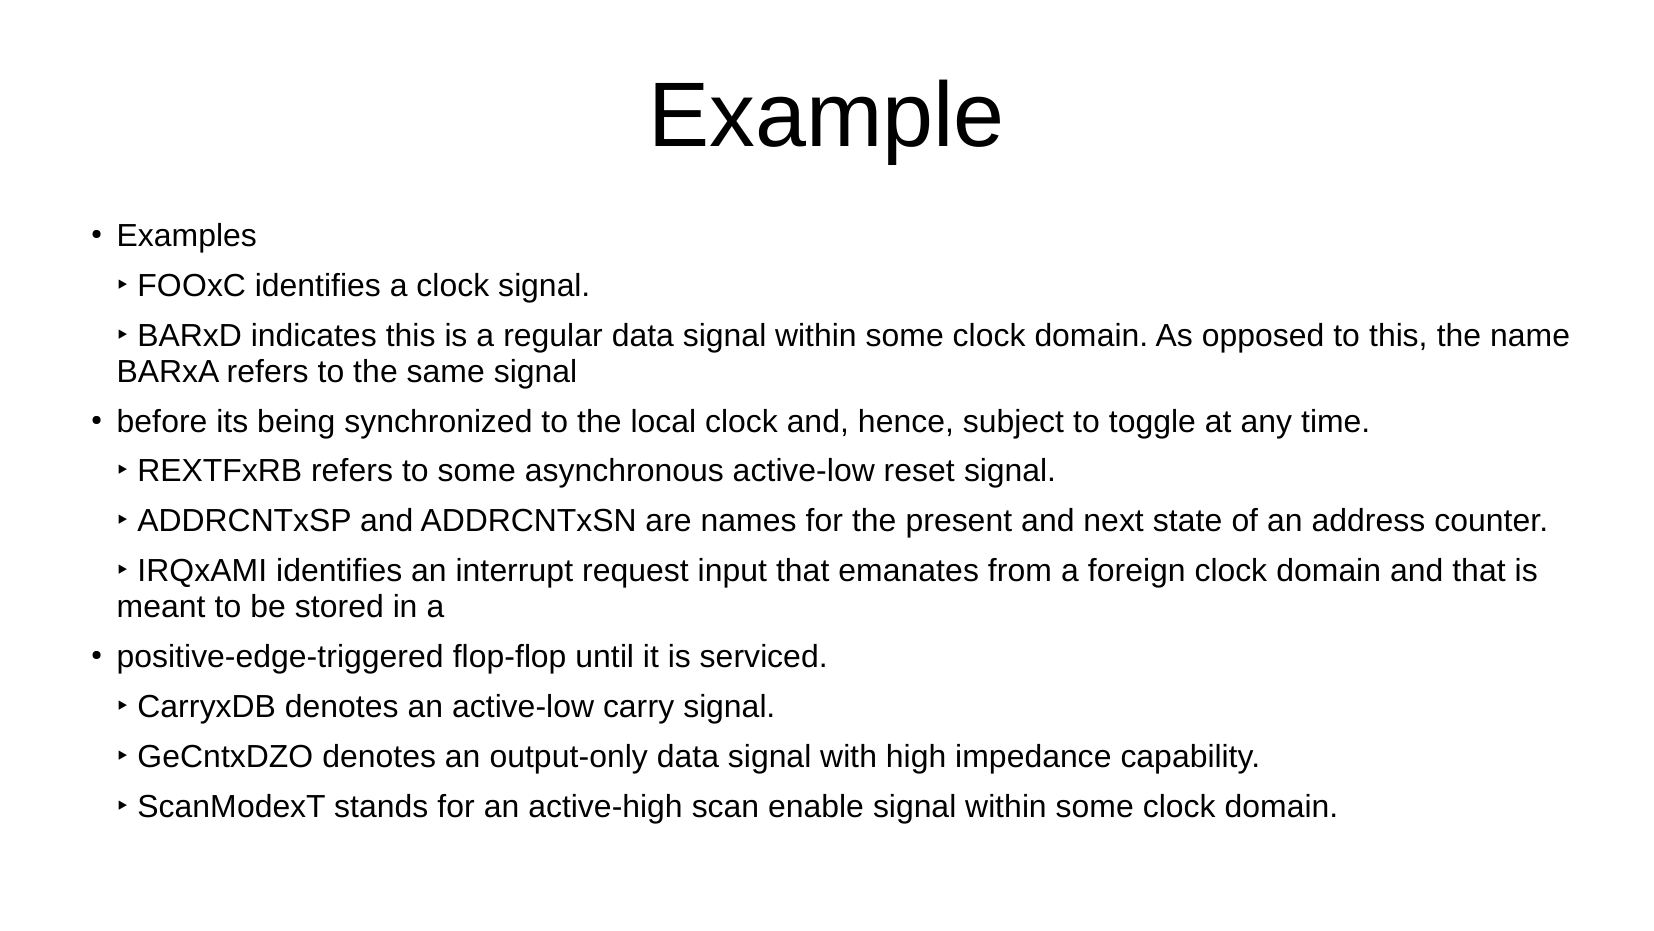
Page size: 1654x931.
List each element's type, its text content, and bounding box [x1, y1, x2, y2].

list Examples ‣ FOOxC identifies a clock signal. ‣ BARxD indicates this is a regular data signal within some clock domain. As opposed to this, the name BARxA refers to the same signal before its being synchronized to the local clock and, hence, subject to toggle at any time. ‣ REXTFxRB refers to some asynchronous active-low reset signal. ‣ ADDRCNTxSP and ADDRCNTxSN are names for the present and next state of an address counter. ‣ IRQxAMI identifies an interrupt request input that emanates from a foreign clock domain and that is meant to be stored in a positive-edge-triggered flop-flop until it is serviced. ‣ CarryxDB denotes an active-low carry signal. ‣ GeCntxDZO denotes an output-only data signal with high impedance capability. ‣ ScanModexT stands for an active-high scan enable signal within some clock domain. [82, 217, 1571, 856]
title Example [82, 37, 1571, 193]
